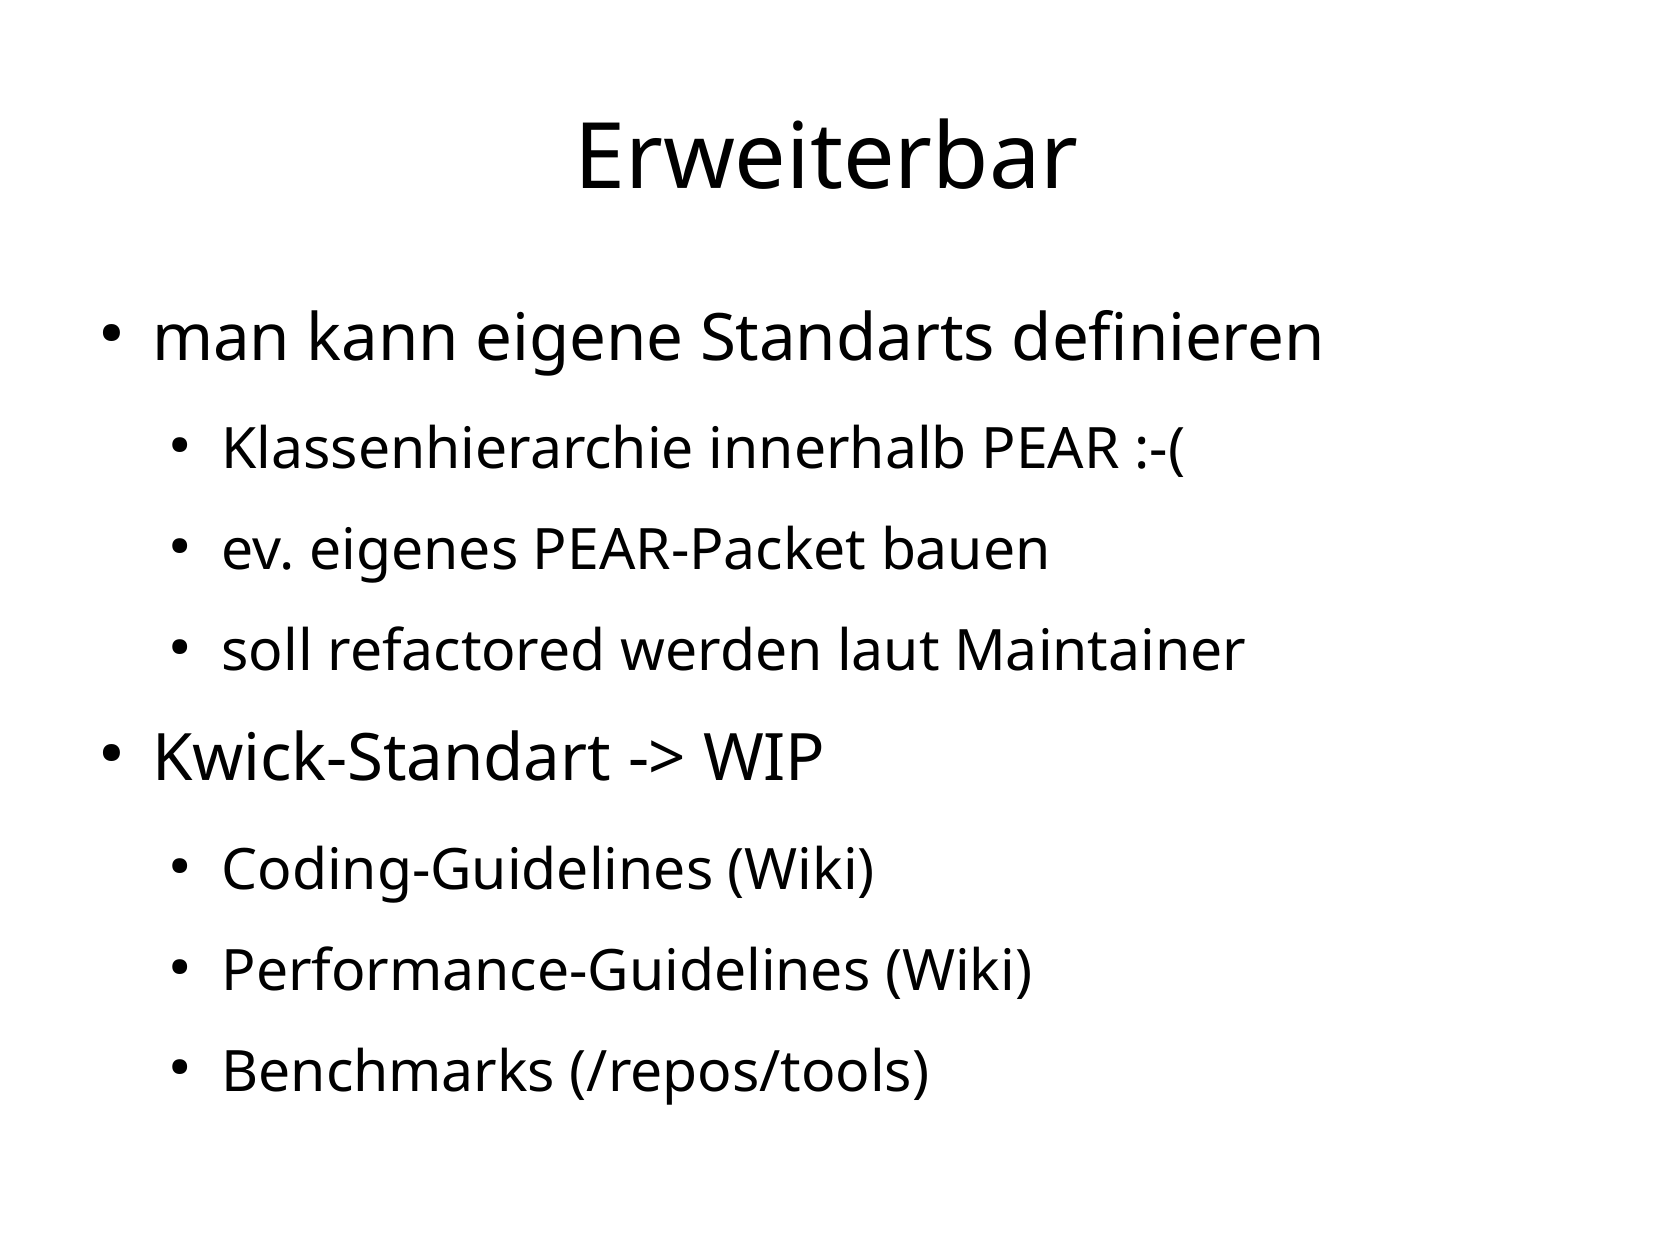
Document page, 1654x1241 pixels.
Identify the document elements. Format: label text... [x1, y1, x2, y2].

list man kann eigene Standarts definieren Klassenhierarchie innerhalb PEAR :-( ev. eigenes PEAR-Packet bauen soll refactored werden laut Maintainer Kwick-Standart -> WIP Coding-Guidelines (Wiki) Performance-Guidelines (Wiki) Benchmarks (/repos/tools) [82, 290, 1571, 1109]
title Erweiterbar [82, 56, 1571, 250]
